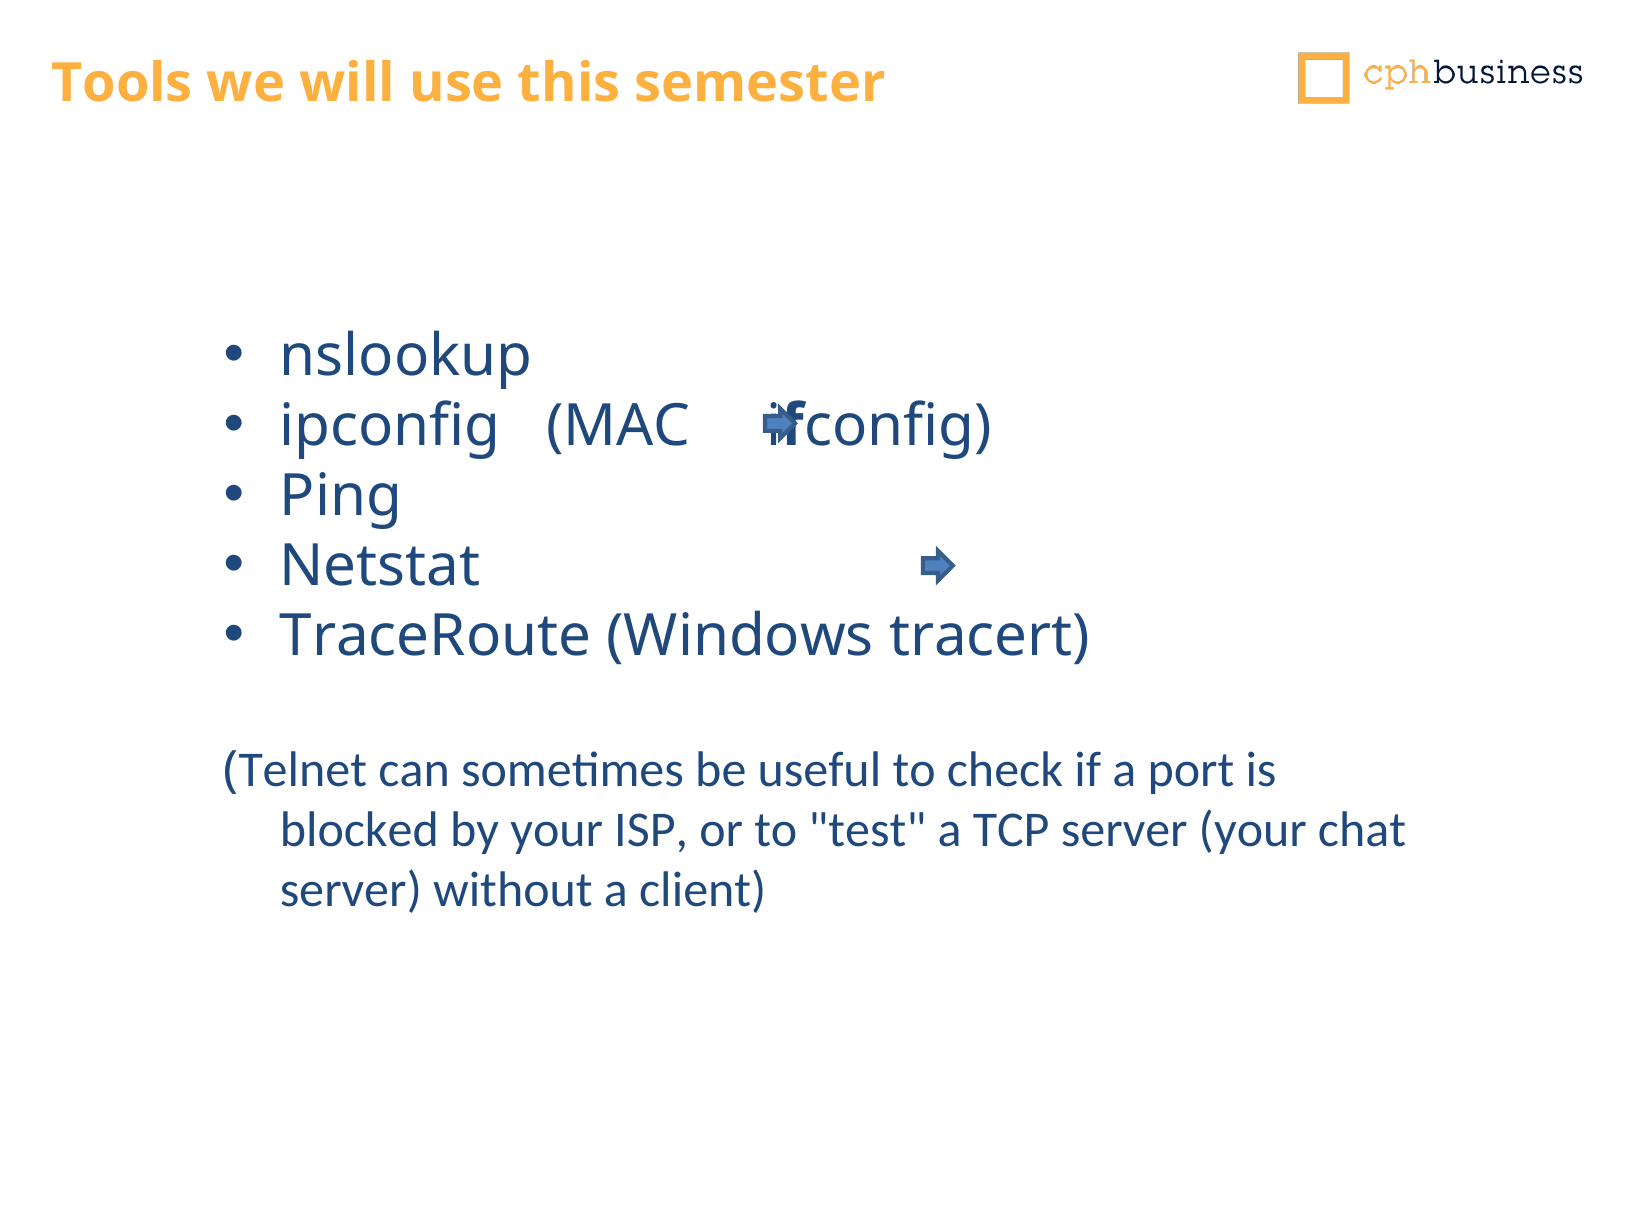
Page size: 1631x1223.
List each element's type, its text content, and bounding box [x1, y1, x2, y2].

picture [1247, 1, 1631, 155]
text_box Tools we will use this semester [36, 39, 1293, 163]
text_box nslookup ipconfig (MAC ifconfig) Ping Netstat TraceRoute (Windows tracert) (Telnet can sometimes be useful to check if a port is blocked by your ISP, or to "test" a TCP server (your chat server) without a client) [208, 309, 1424, 985]
text_box [922, 550, 953, 581]
text_box [765, 408, 796, 439]
